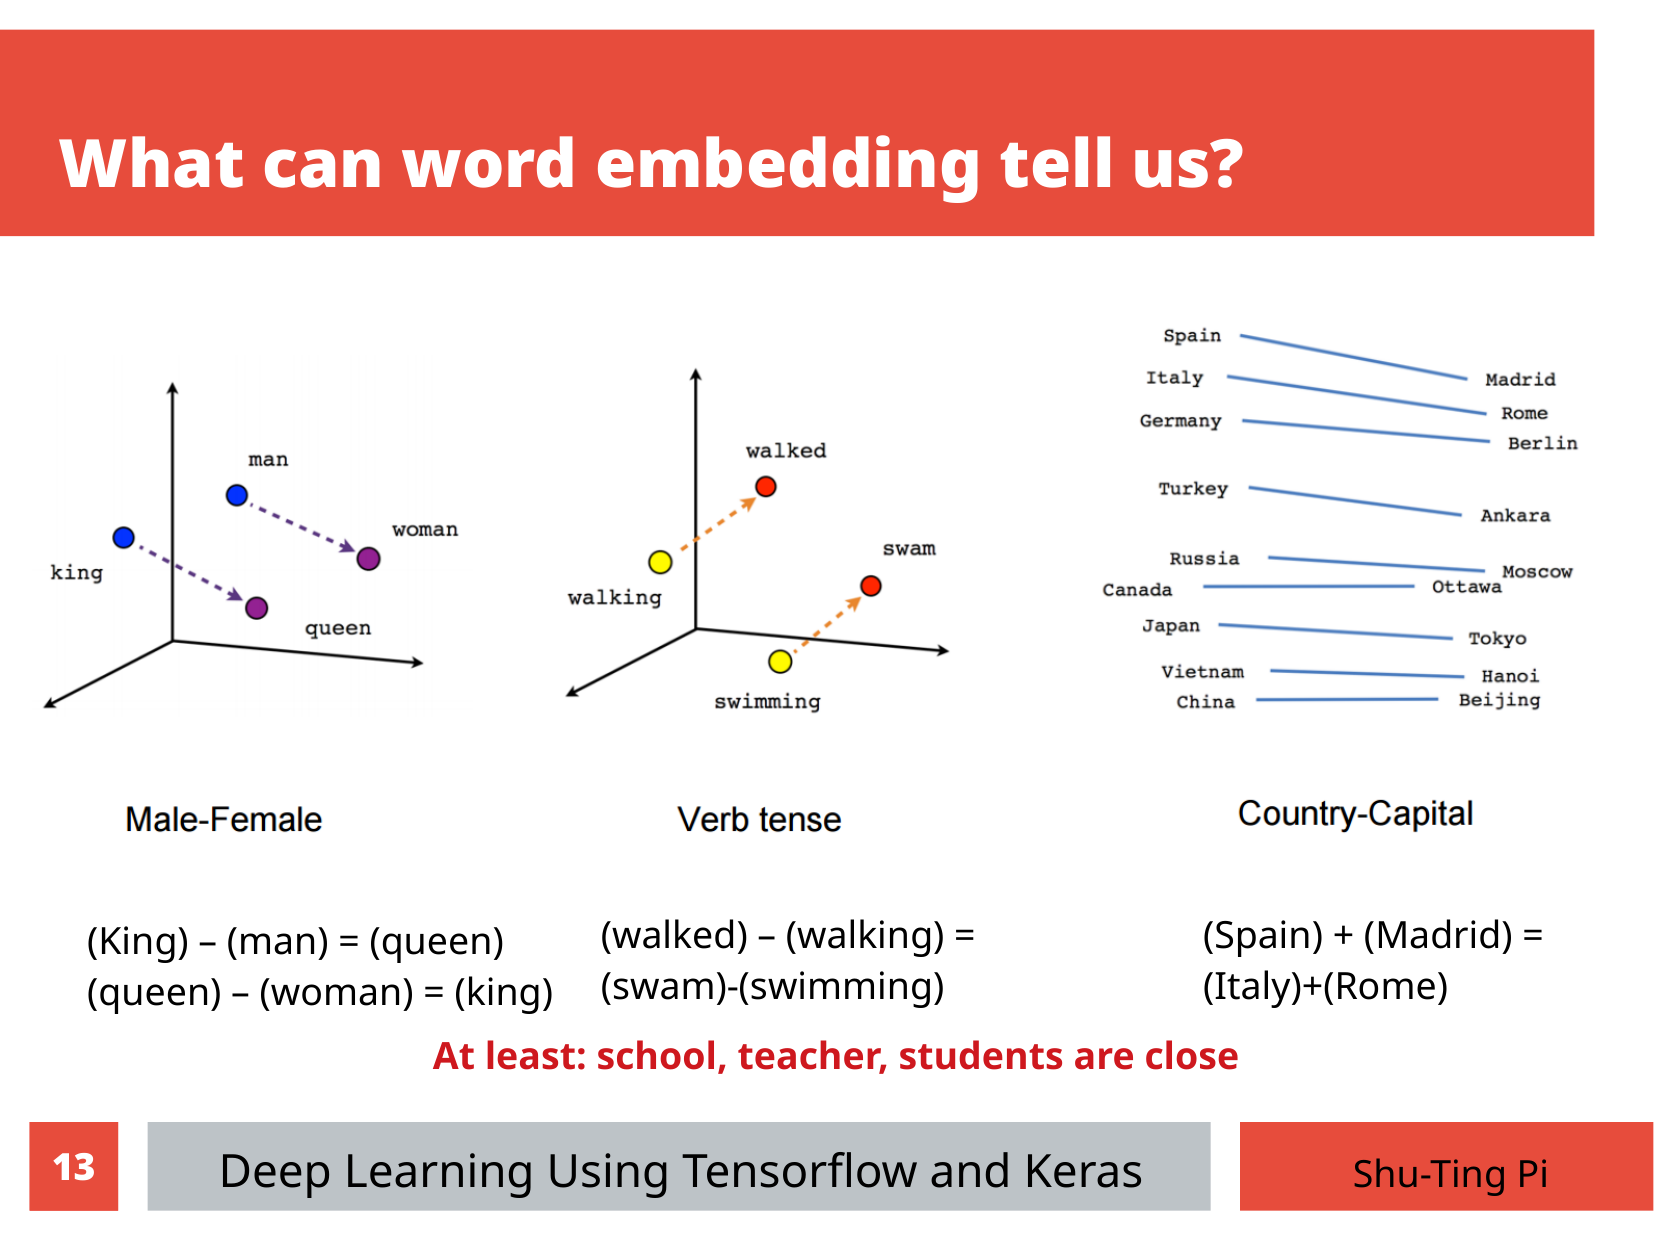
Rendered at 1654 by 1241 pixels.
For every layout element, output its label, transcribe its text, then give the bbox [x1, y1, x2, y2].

title What can word embedding tell us? [59, 59, 1595, 207]
text_box Shu-Ting Pi [1338, 1140, 1573, 1203]
text_box At least: school, teacher, students are close [418, 1021, 1170, 1084]
text_box Deep Learning Using Tensorflow and Keras [204, 1130, 1212, 1217]
text_box (Spain) + (Madrid) = (Italy)+(Rome) [1188, 901, 1532, 1058]
picture [24, 307, 1588, 855]
text_box (walked) – (walking) = (swam)-(swimming) [586, 901, 963, 1021]
text_box (King) – (man) = (queen) (queen) – (woman) = (king) [72, 907, 521, 1017]
